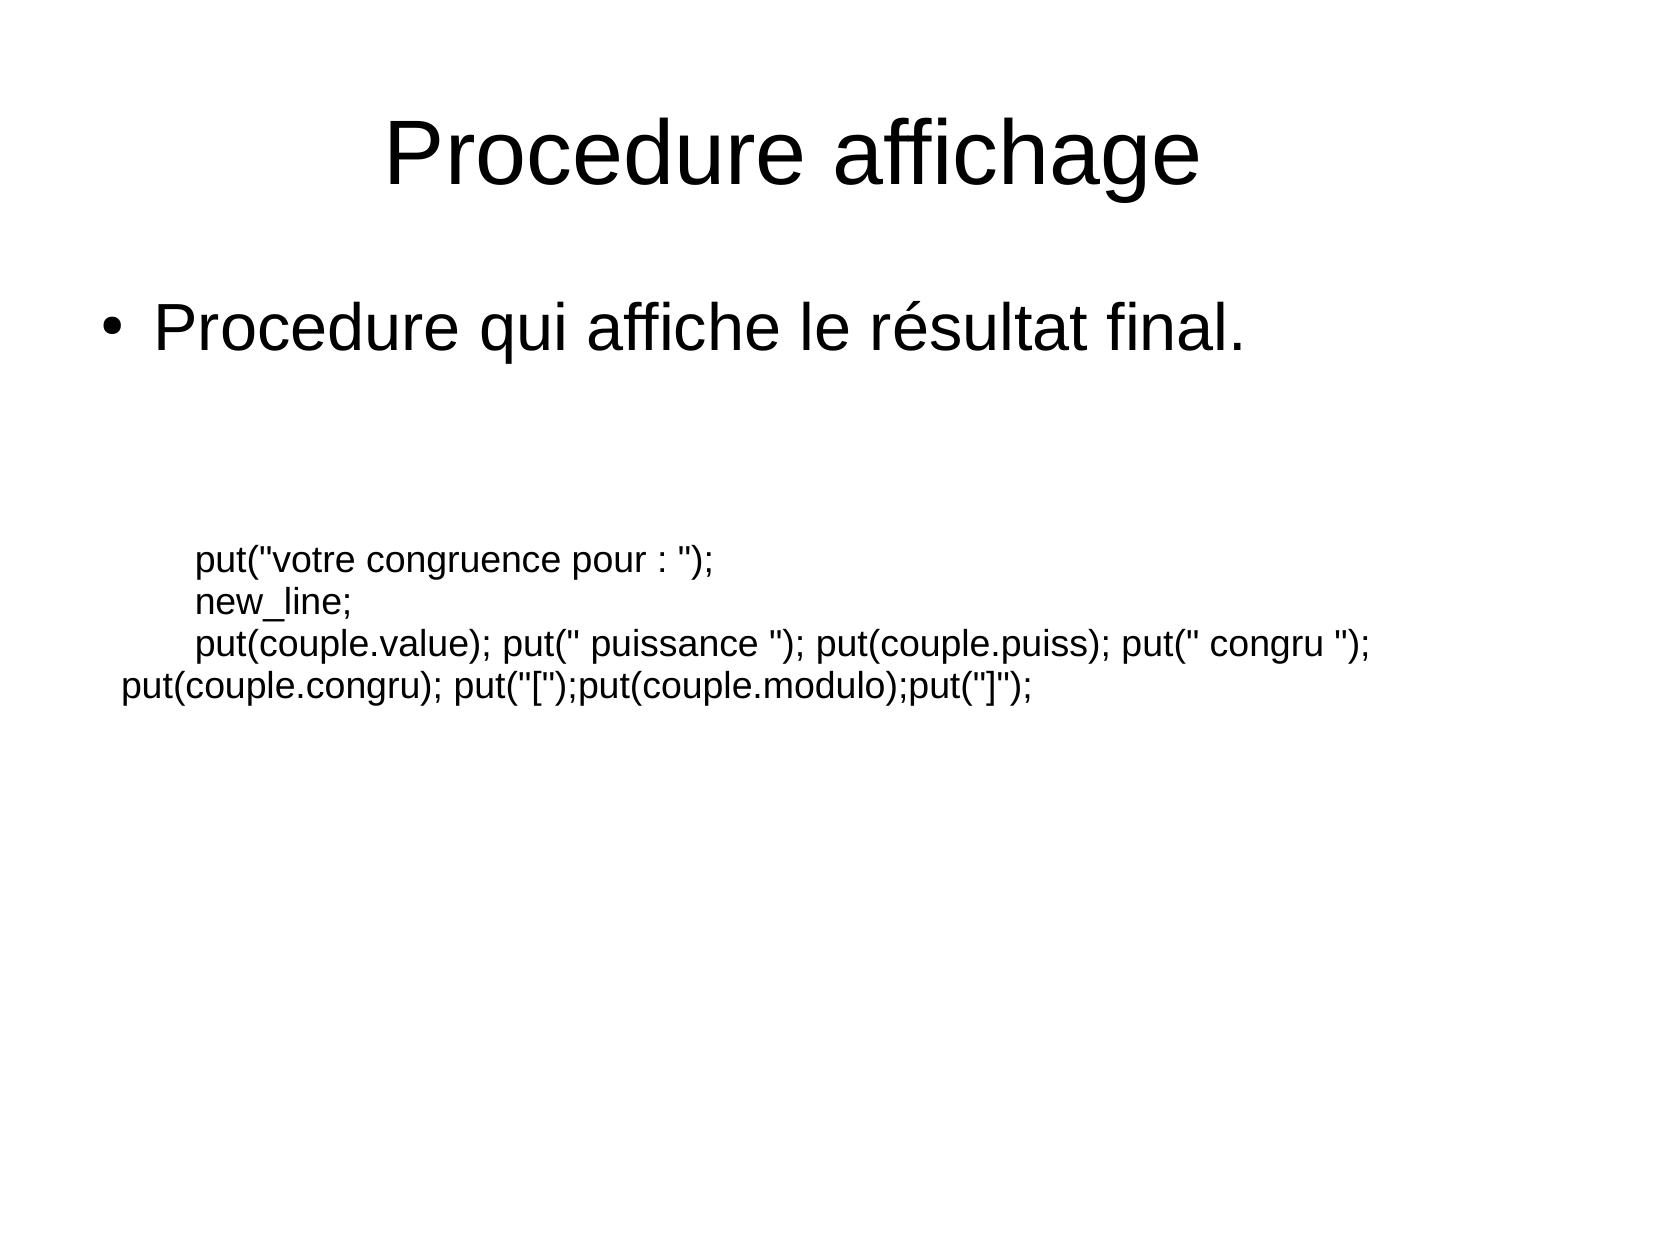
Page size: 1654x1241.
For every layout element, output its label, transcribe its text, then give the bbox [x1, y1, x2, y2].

text_box put("votre congruence pour : "); new_line; put(couple.value); put(" puissance "); put(couple.puiss); put(" congru "); put(couple.congru); put("[");put(couple.modulo);put("]"); [106, 531, 1512, 715]
title Procedure affichage [82, 49, 1571, 257]
list Procedure qui affiche le résultat final. [82, 290, 1571, 1010]
